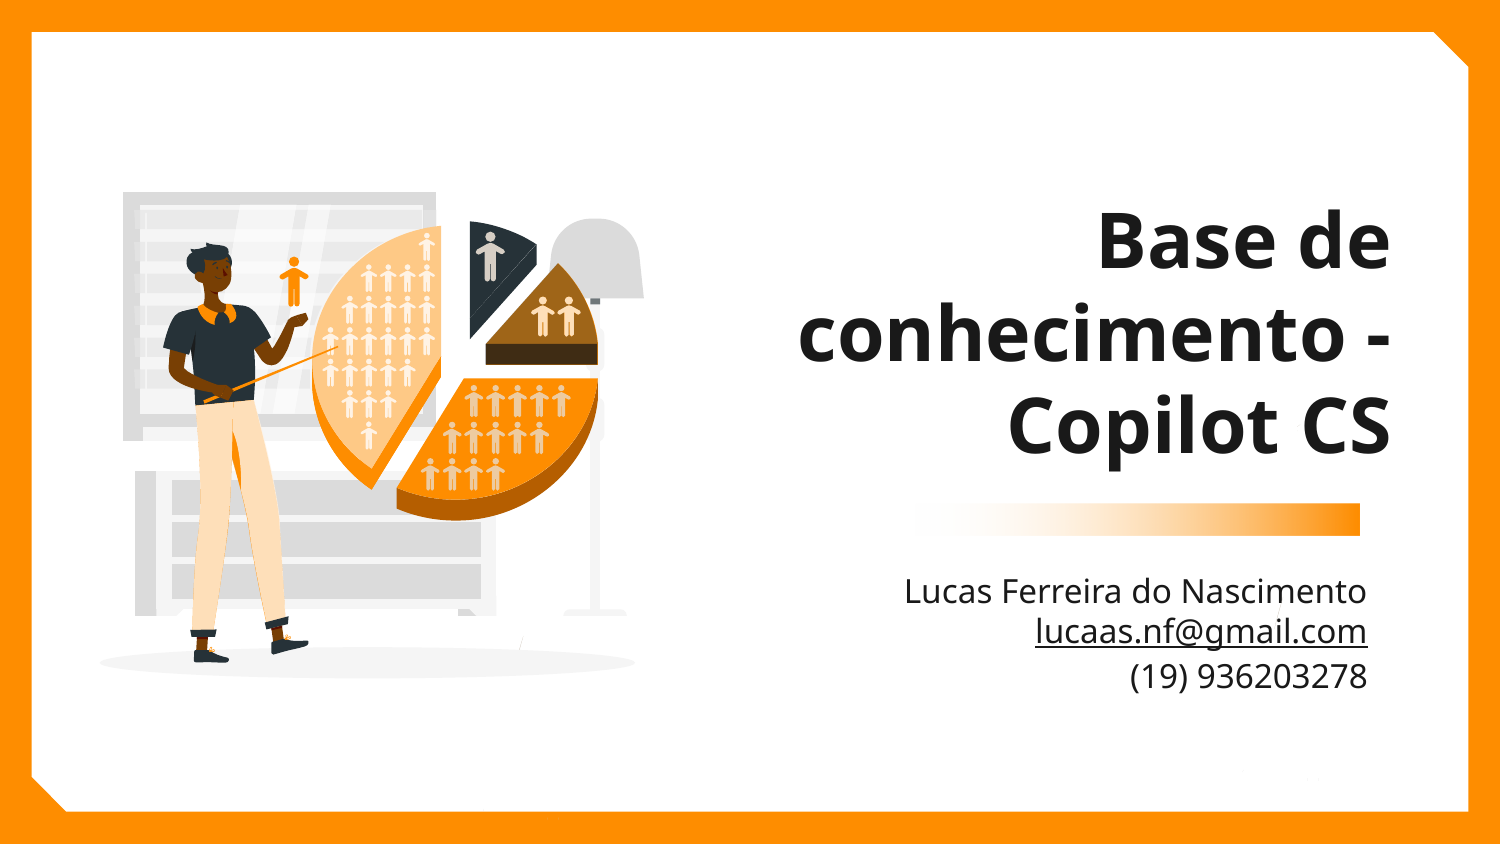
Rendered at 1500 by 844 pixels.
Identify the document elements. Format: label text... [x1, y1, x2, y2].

text_box [1274, 596, 1284, 630]
picture [913, 503, 1360, 536]
title Base de conhecimento - Copilot CS [660, 220, 1407, 485]
text_box [469, 221, 537, 340]
subtitle Lucas Ferreira do Nascimento lucaas.nf@gmail.com (19) 936203278 [660, 555, 1383, 634]
text_box [99, 192, 644, 679]
